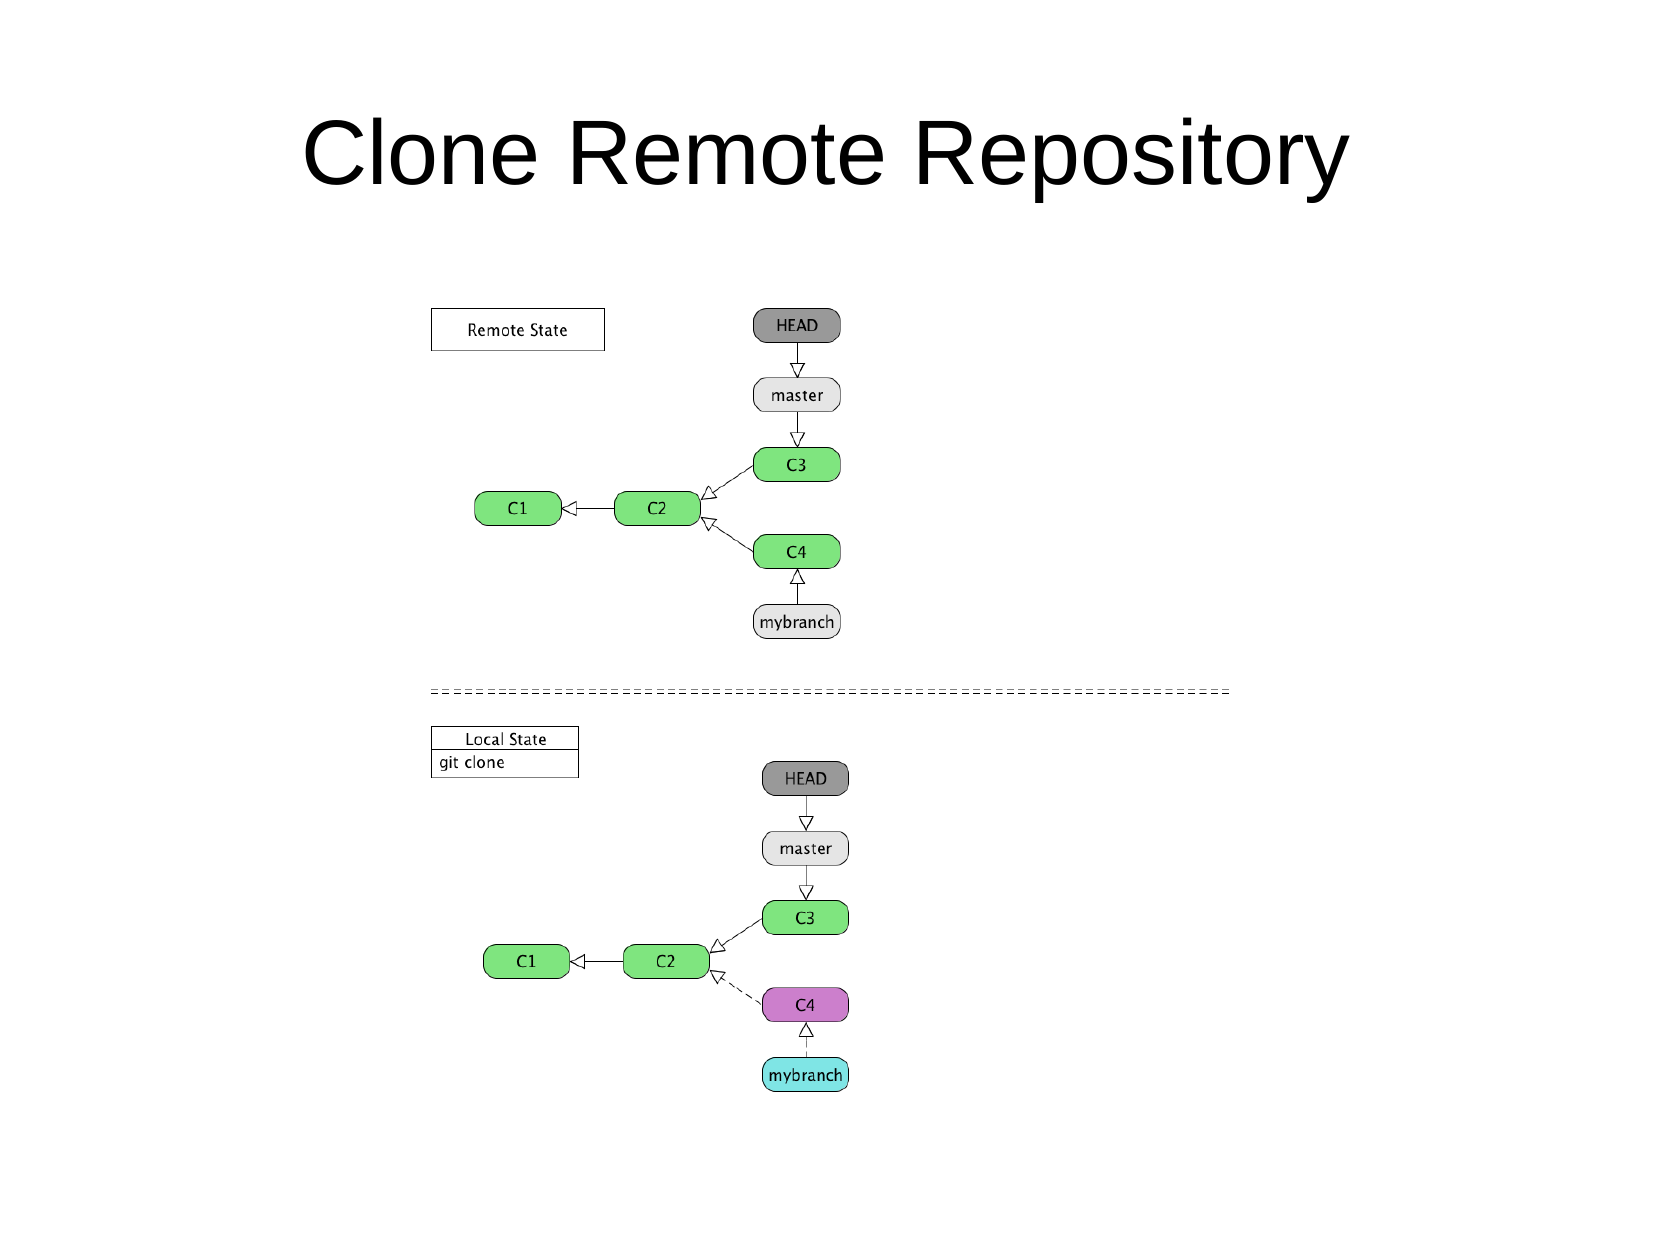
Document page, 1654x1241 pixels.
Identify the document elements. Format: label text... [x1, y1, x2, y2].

title Clone Remote Repository [82, 49, 1571, 257]
picture [387, 290, 1267, 1109]
